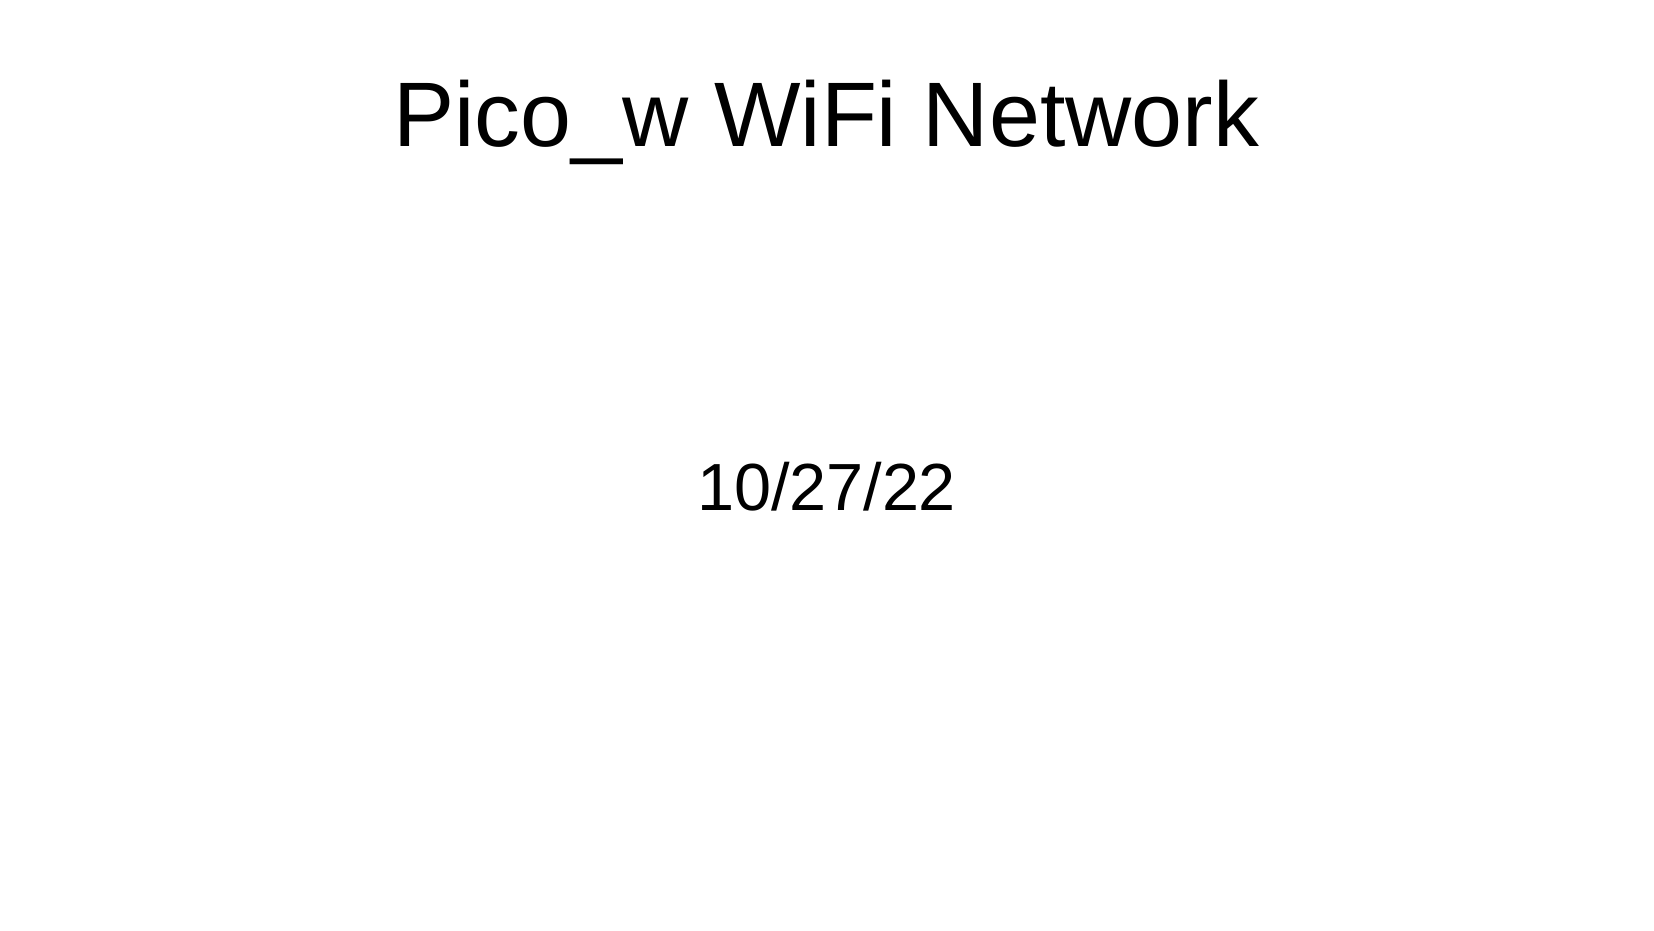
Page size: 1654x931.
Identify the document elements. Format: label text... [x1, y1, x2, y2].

title Pico_w WiFi Network [82, 37, 1571, 193]
subtitle 10/27/22 [82, 217, 1571, 758]
